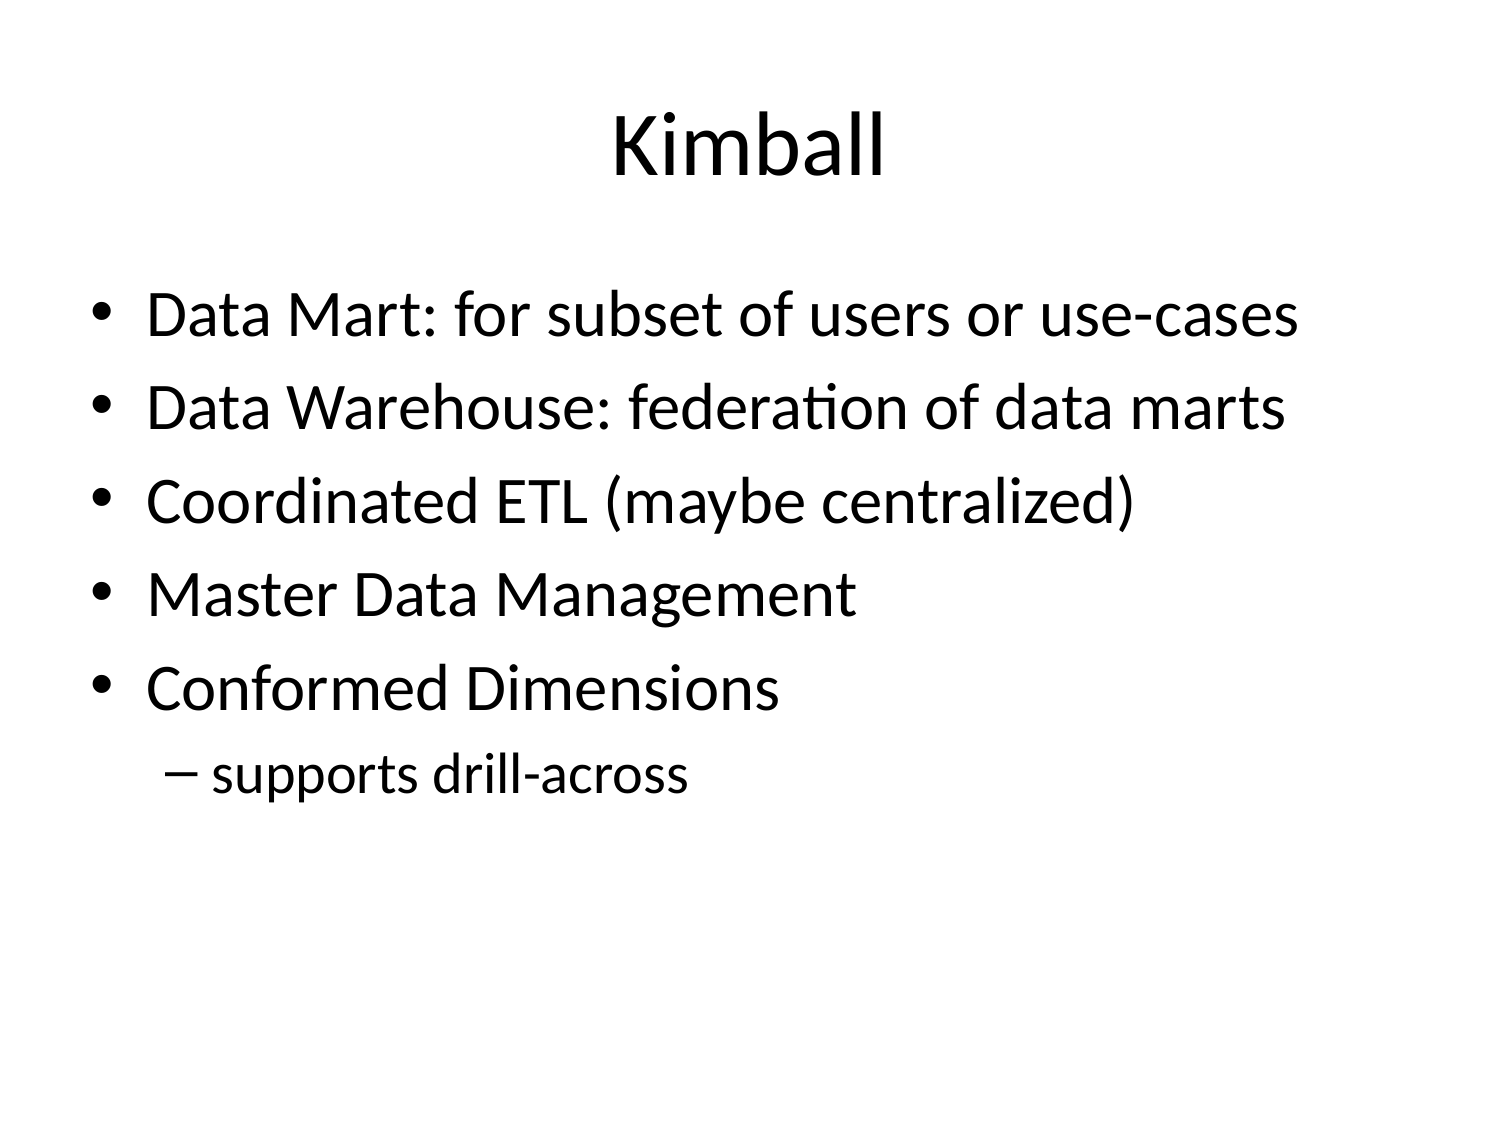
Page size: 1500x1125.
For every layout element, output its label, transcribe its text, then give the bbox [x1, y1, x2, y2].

title Kimball [75, 45, 1425, 233]
list Data Mart: for subset of users or use-cases Data Warehouse: federation of data marts Coordinated ETL (maybe centralized) Master Data Management Conformed Dimensions supports drill-across [75, 262, 1425, 1005]
